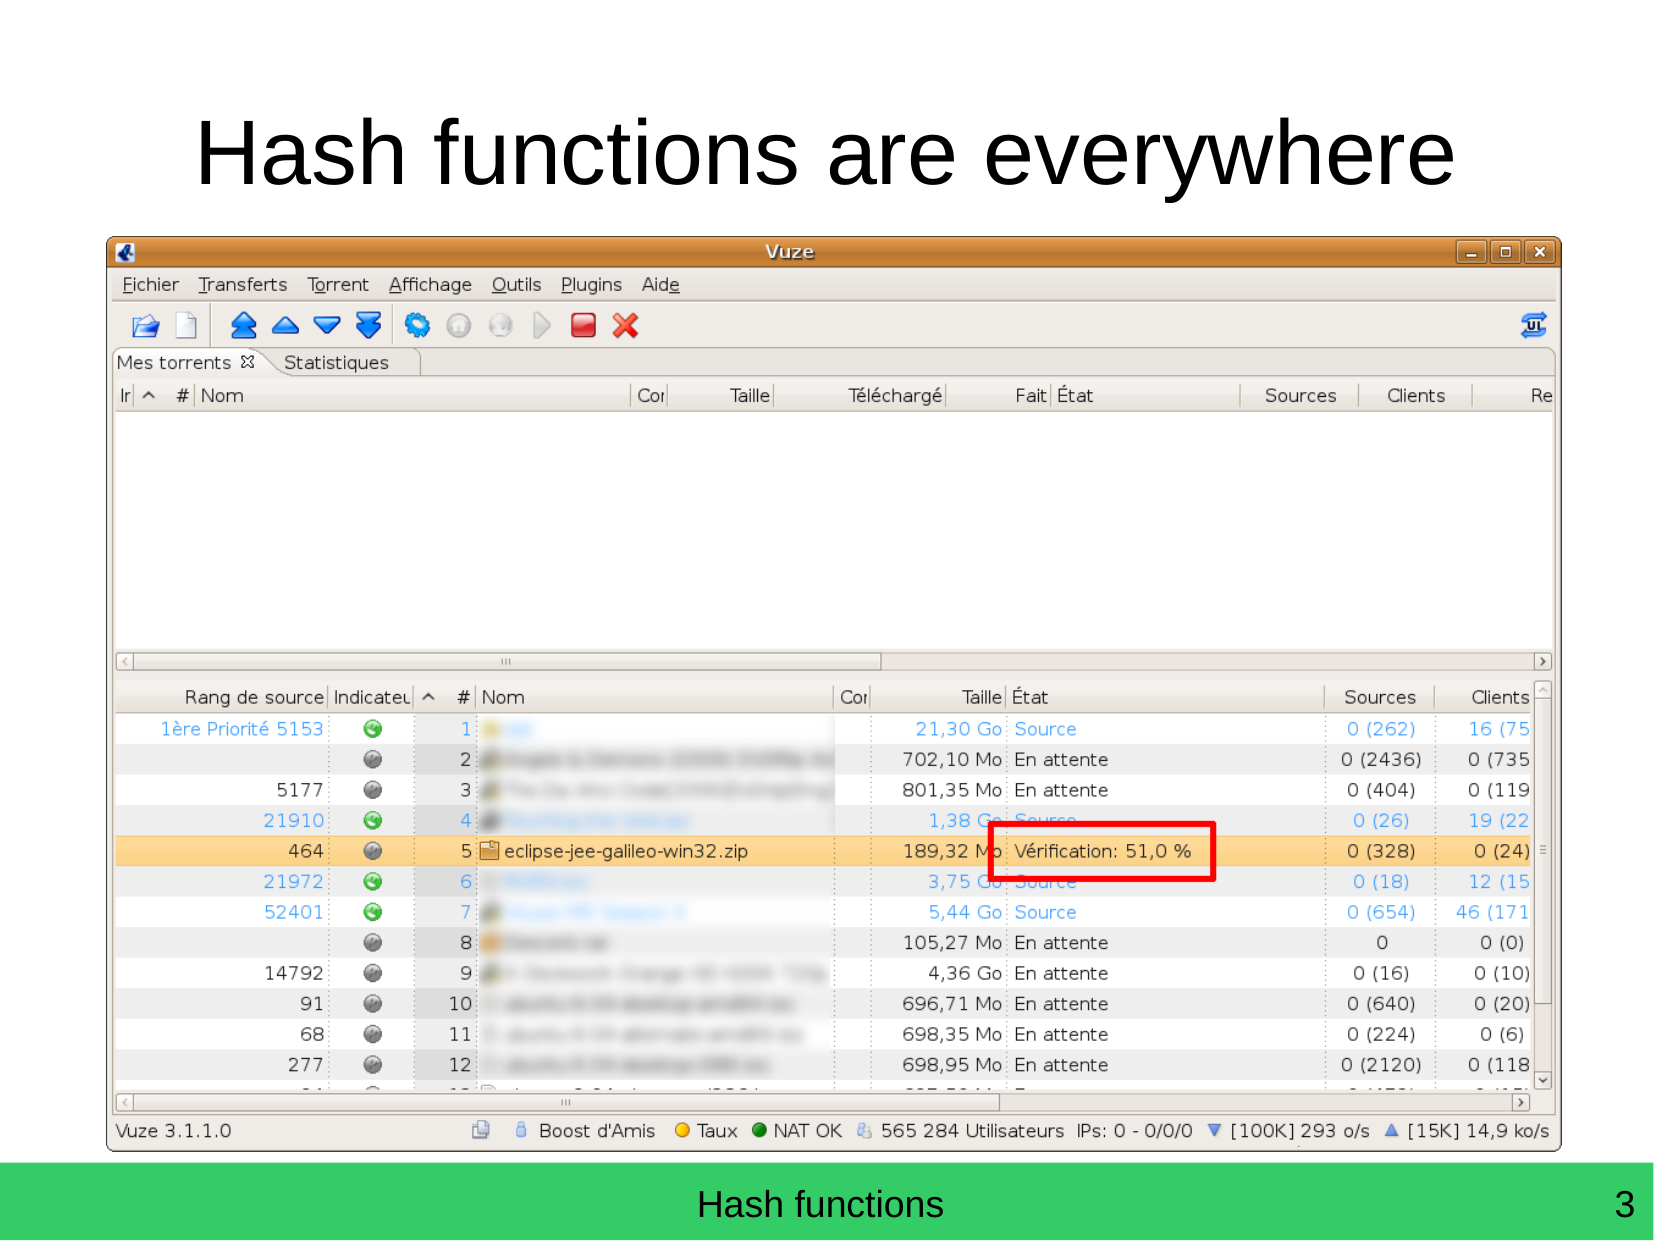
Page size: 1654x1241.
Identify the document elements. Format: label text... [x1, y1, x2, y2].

picture [106, 236, 1562, 1152]
title Hash functions are everywhere [82, 56, 1571, 250]
